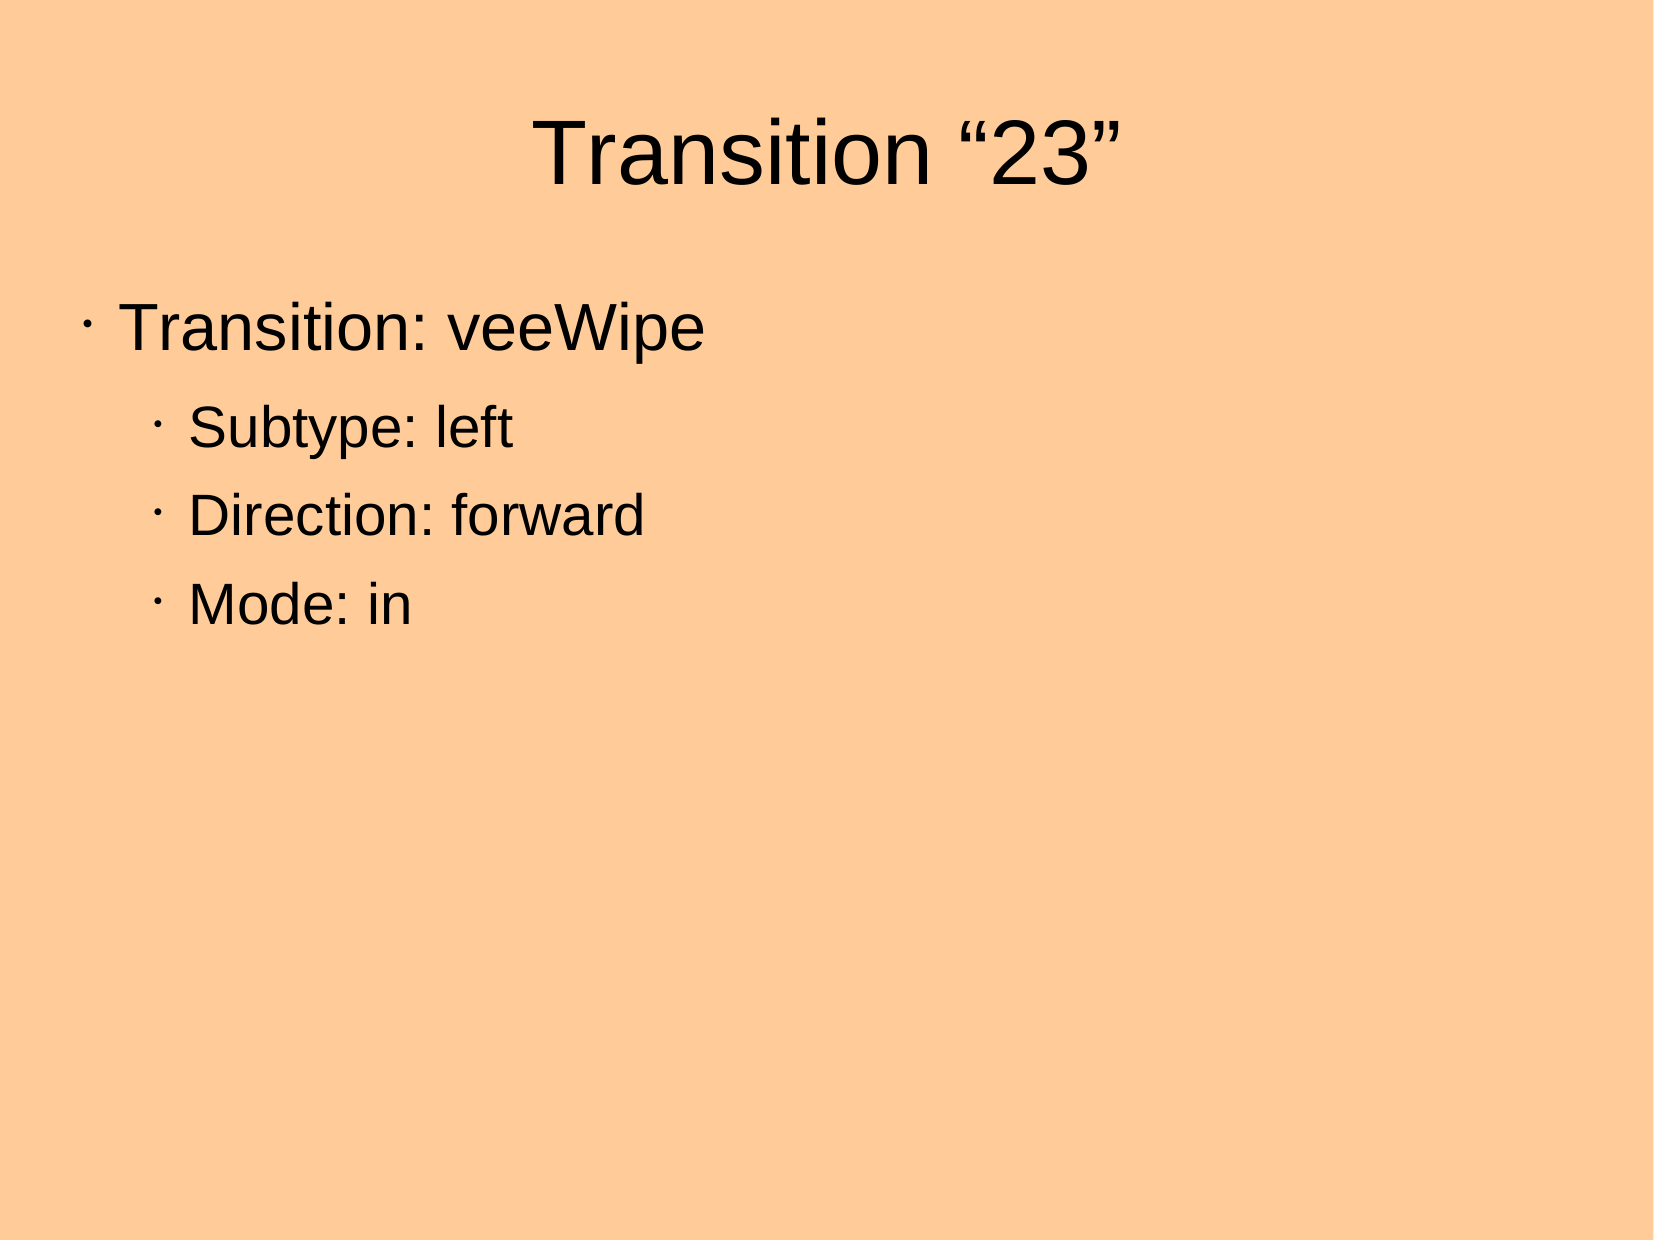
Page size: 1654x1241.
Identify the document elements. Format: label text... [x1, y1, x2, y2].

list Transition: veeWipe Subtype: left Direction: forward Mode: in [82, 290, 1571, 1080]
title Transition “23” [82, 49, 1571, 257]
